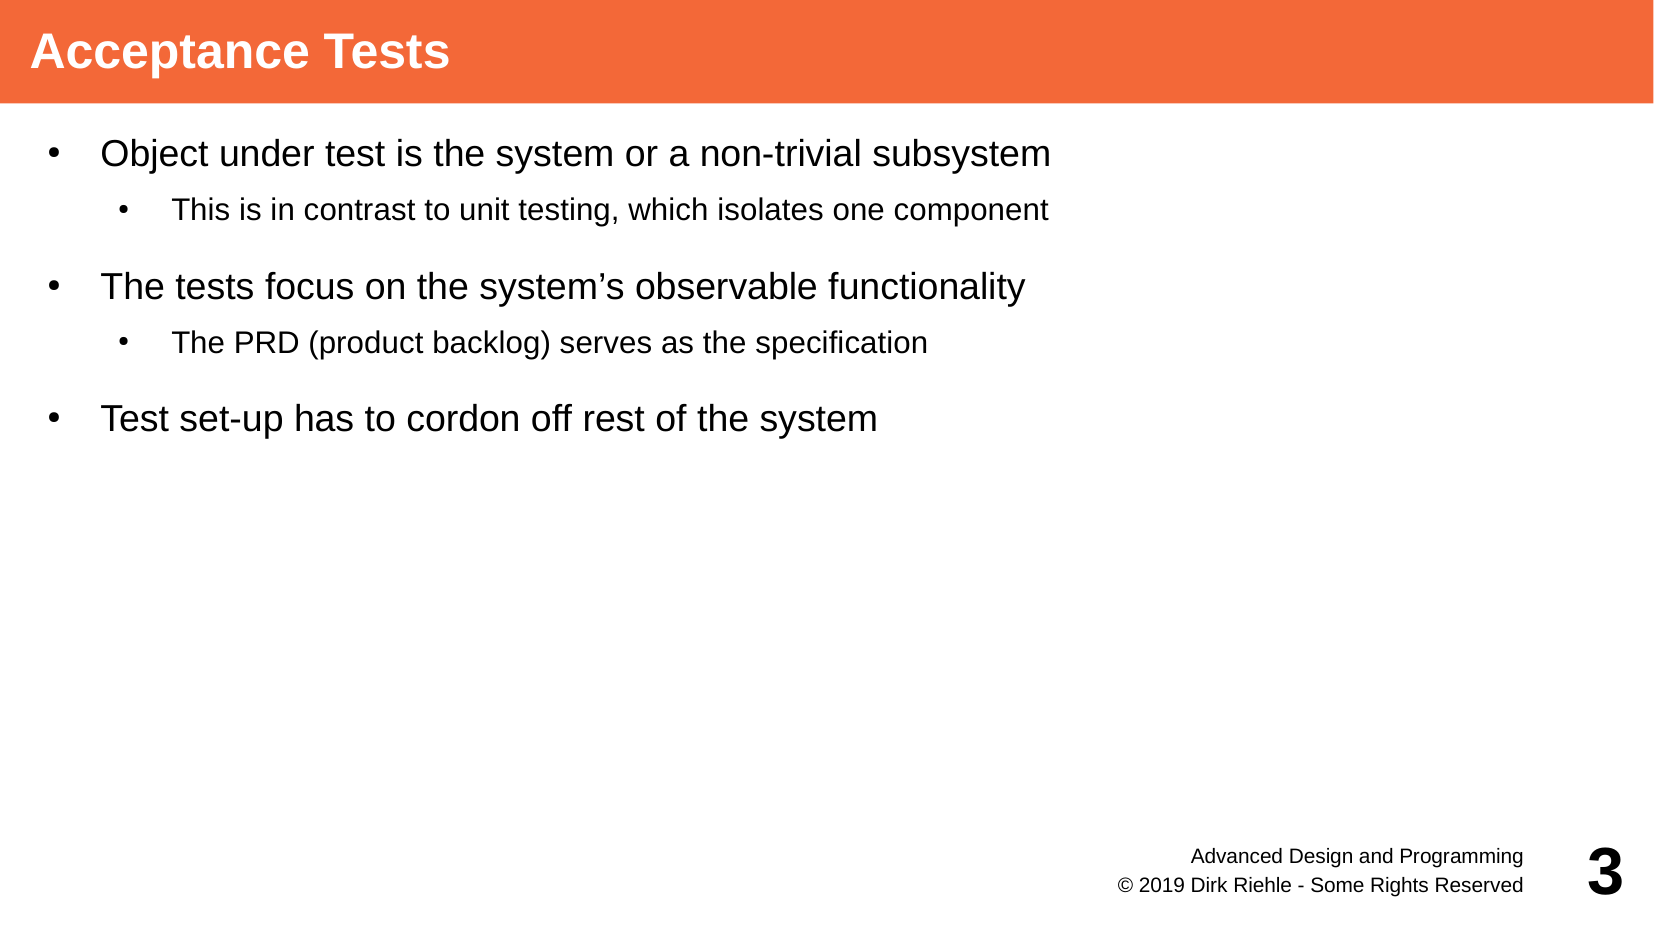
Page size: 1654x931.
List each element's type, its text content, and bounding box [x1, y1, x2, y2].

list Object under test is the system or a non-trivial subsystem This is in contrast to unit testing, which isolates one component The tests focus on the system’s observable functionality The PRD (product backlog) serves as the specification Test set-up has to cordon off rest of the system [29, 132, 1625, 813]
title Acceptance Tests [0, 0, 1654, 104]
